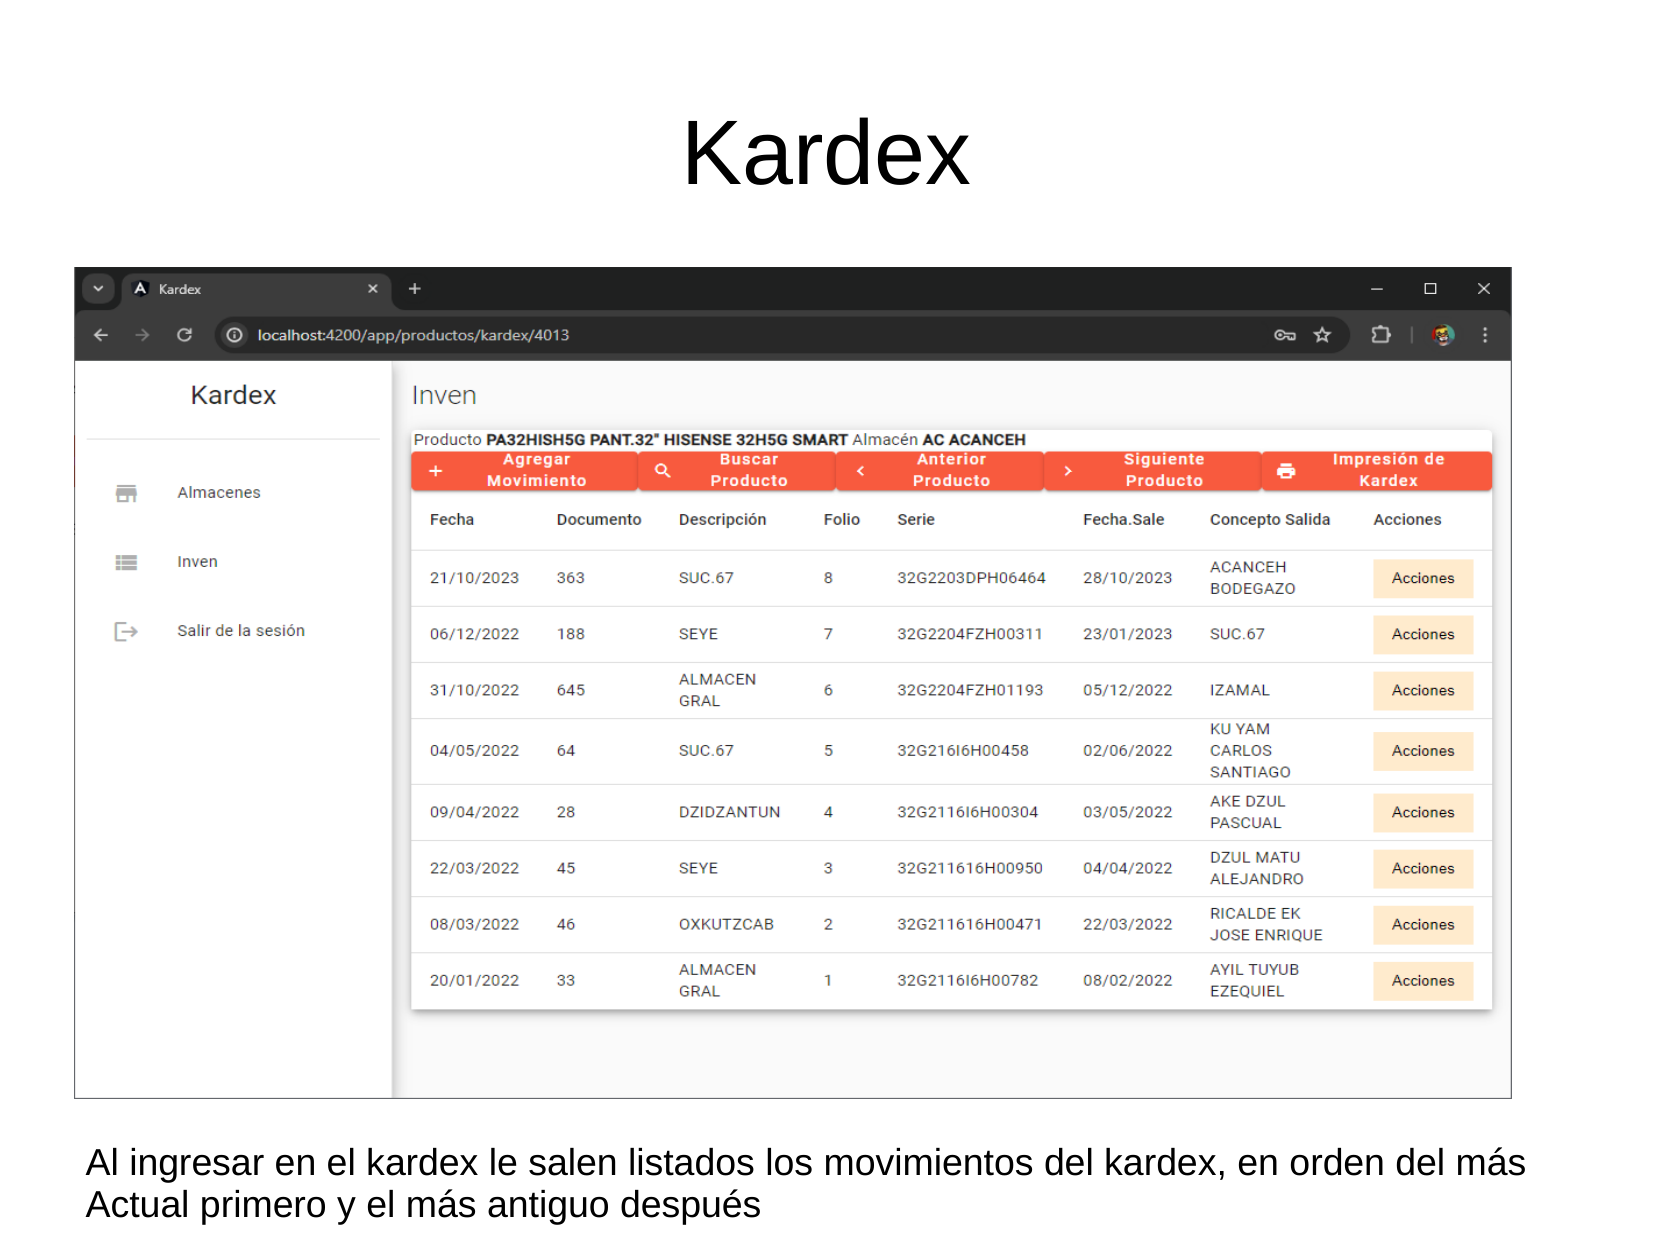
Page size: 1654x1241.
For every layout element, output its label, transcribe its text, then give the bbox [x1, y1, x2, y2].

title Kardex [82, 49, 1571, 257]
picture [74, 267, 1512, 1099]
text_box Al ingresar en el kardex le salen listados los movimientos del kardex, en orden del más Actual primero y el más antiguo después [70, 1133, 1542, 1233]
